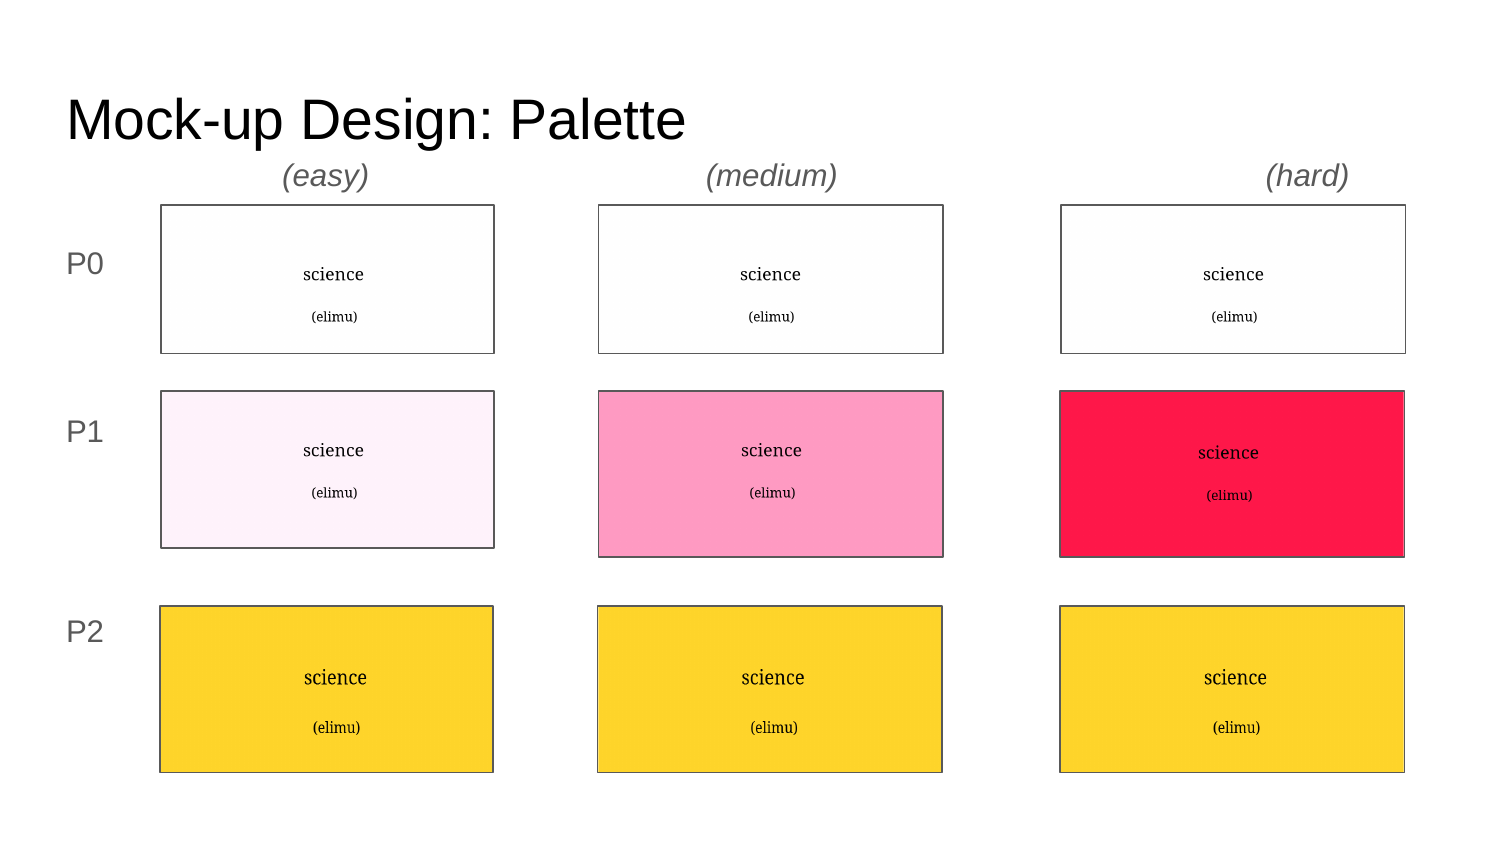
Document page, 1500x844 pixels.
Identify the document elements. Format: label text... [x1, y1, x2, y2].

picture [160, 606, 493, 772]
picture [599, 205, 943, 353]
picture [161, 391, 494, 547]
picture [599, 391, 943, 557]
text_box (easy) (medium) (hard) [148, 139, 1409, 208]
picture [1061, 205, 1405, 353]
title Mock-up Design: Palette [51, 72, 1449, 167]
list P0 P1 P2 [51, 225, 129, 844]
picture [1060, 606, 1404, 772]
picture [161, 208, 494, 353]
picture [598, 606, 942, 772]
picture [1060, 391, 1404, 557]
